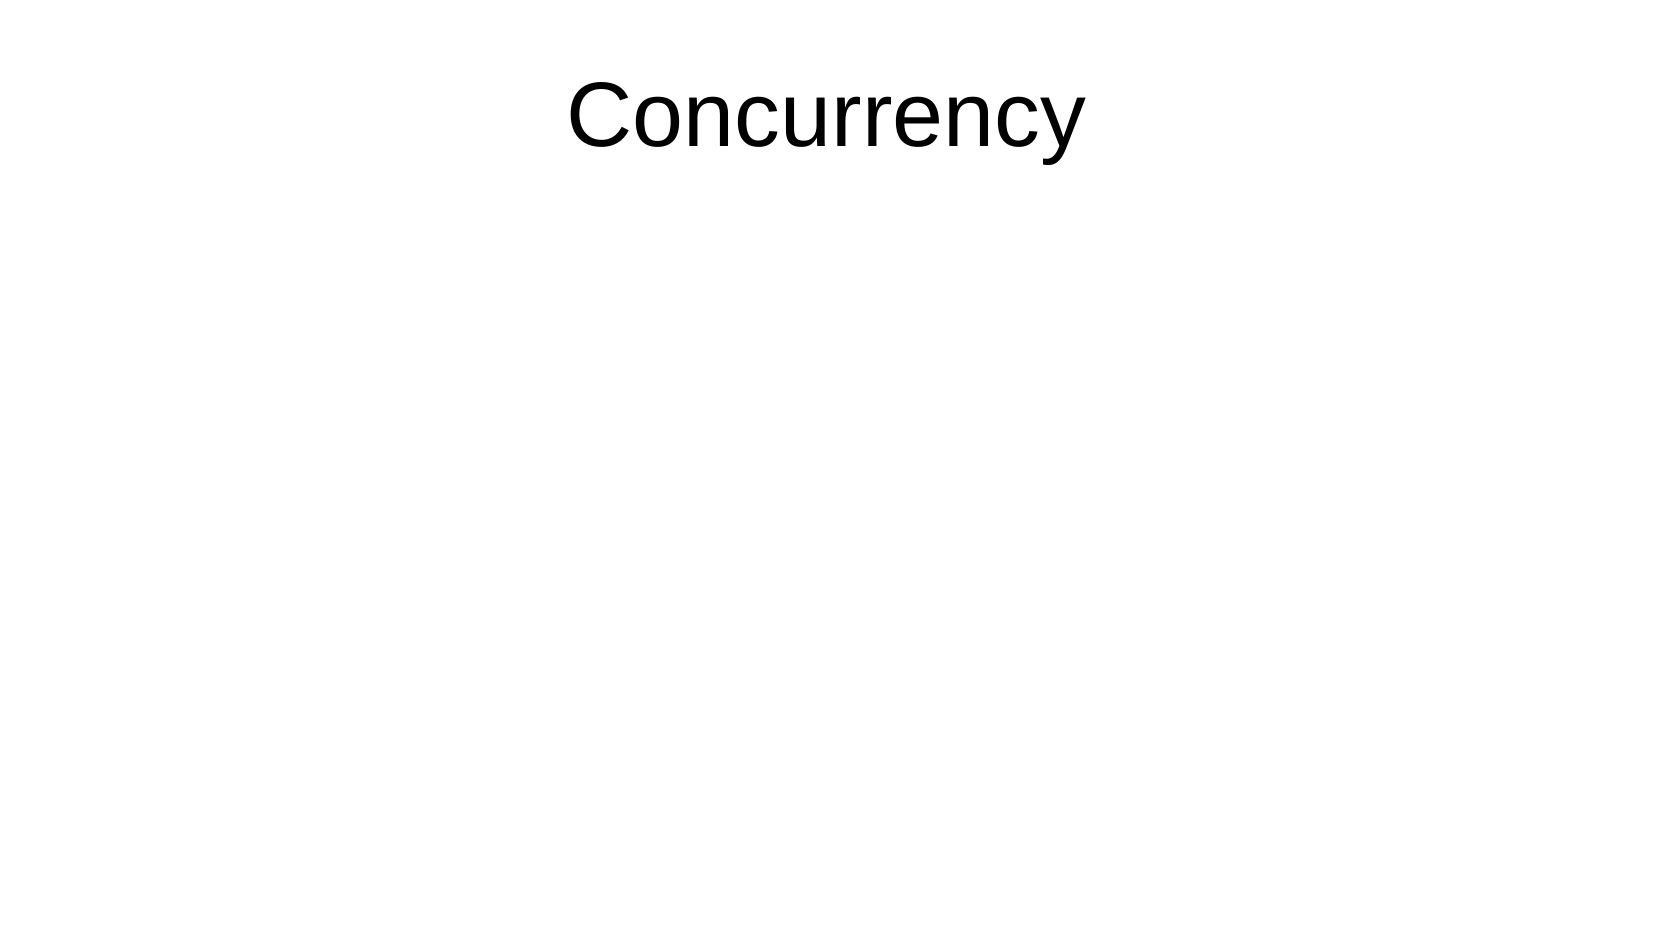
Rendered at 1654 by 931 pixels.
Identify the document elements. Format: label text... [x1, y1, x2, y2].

title Concurrency [82, 37, 1571, 193]
